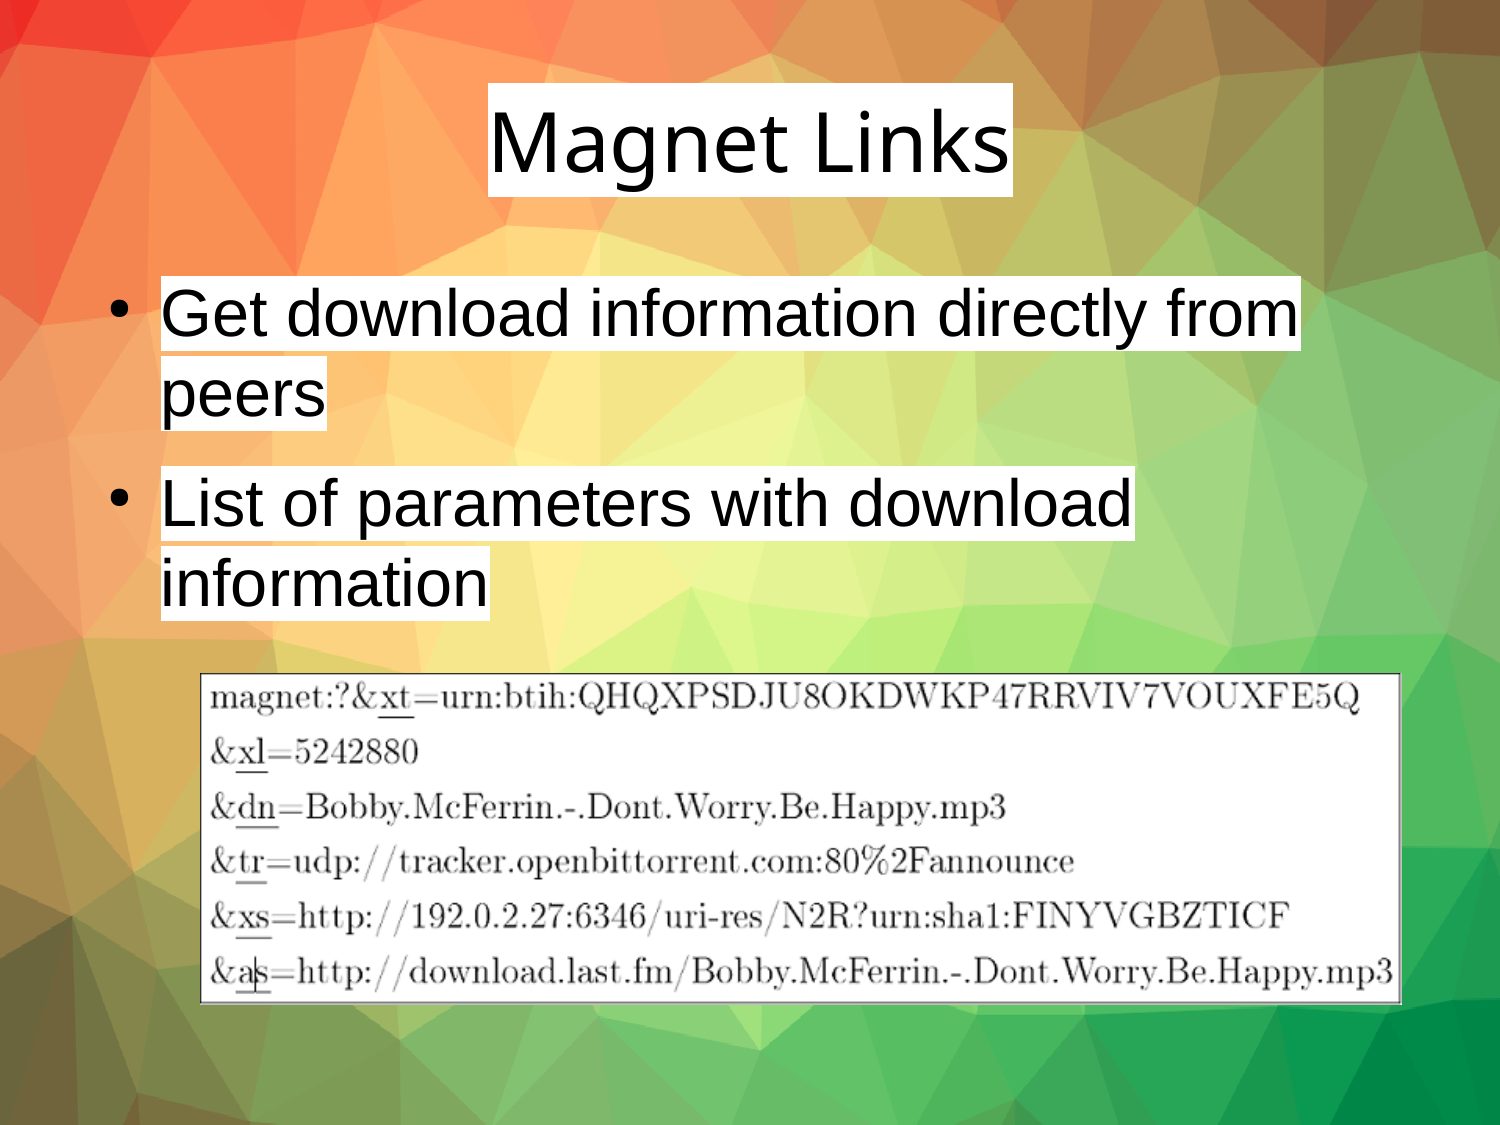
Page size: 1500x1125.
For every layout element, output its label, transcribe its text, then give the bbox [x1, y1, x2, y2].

list Get download information directly from peers List of parameters with download information [75, 262, 1426, 1005]
title Magnet Links [75, 45, 1426, 233]
picture [0, 0, 1500, 1125]
